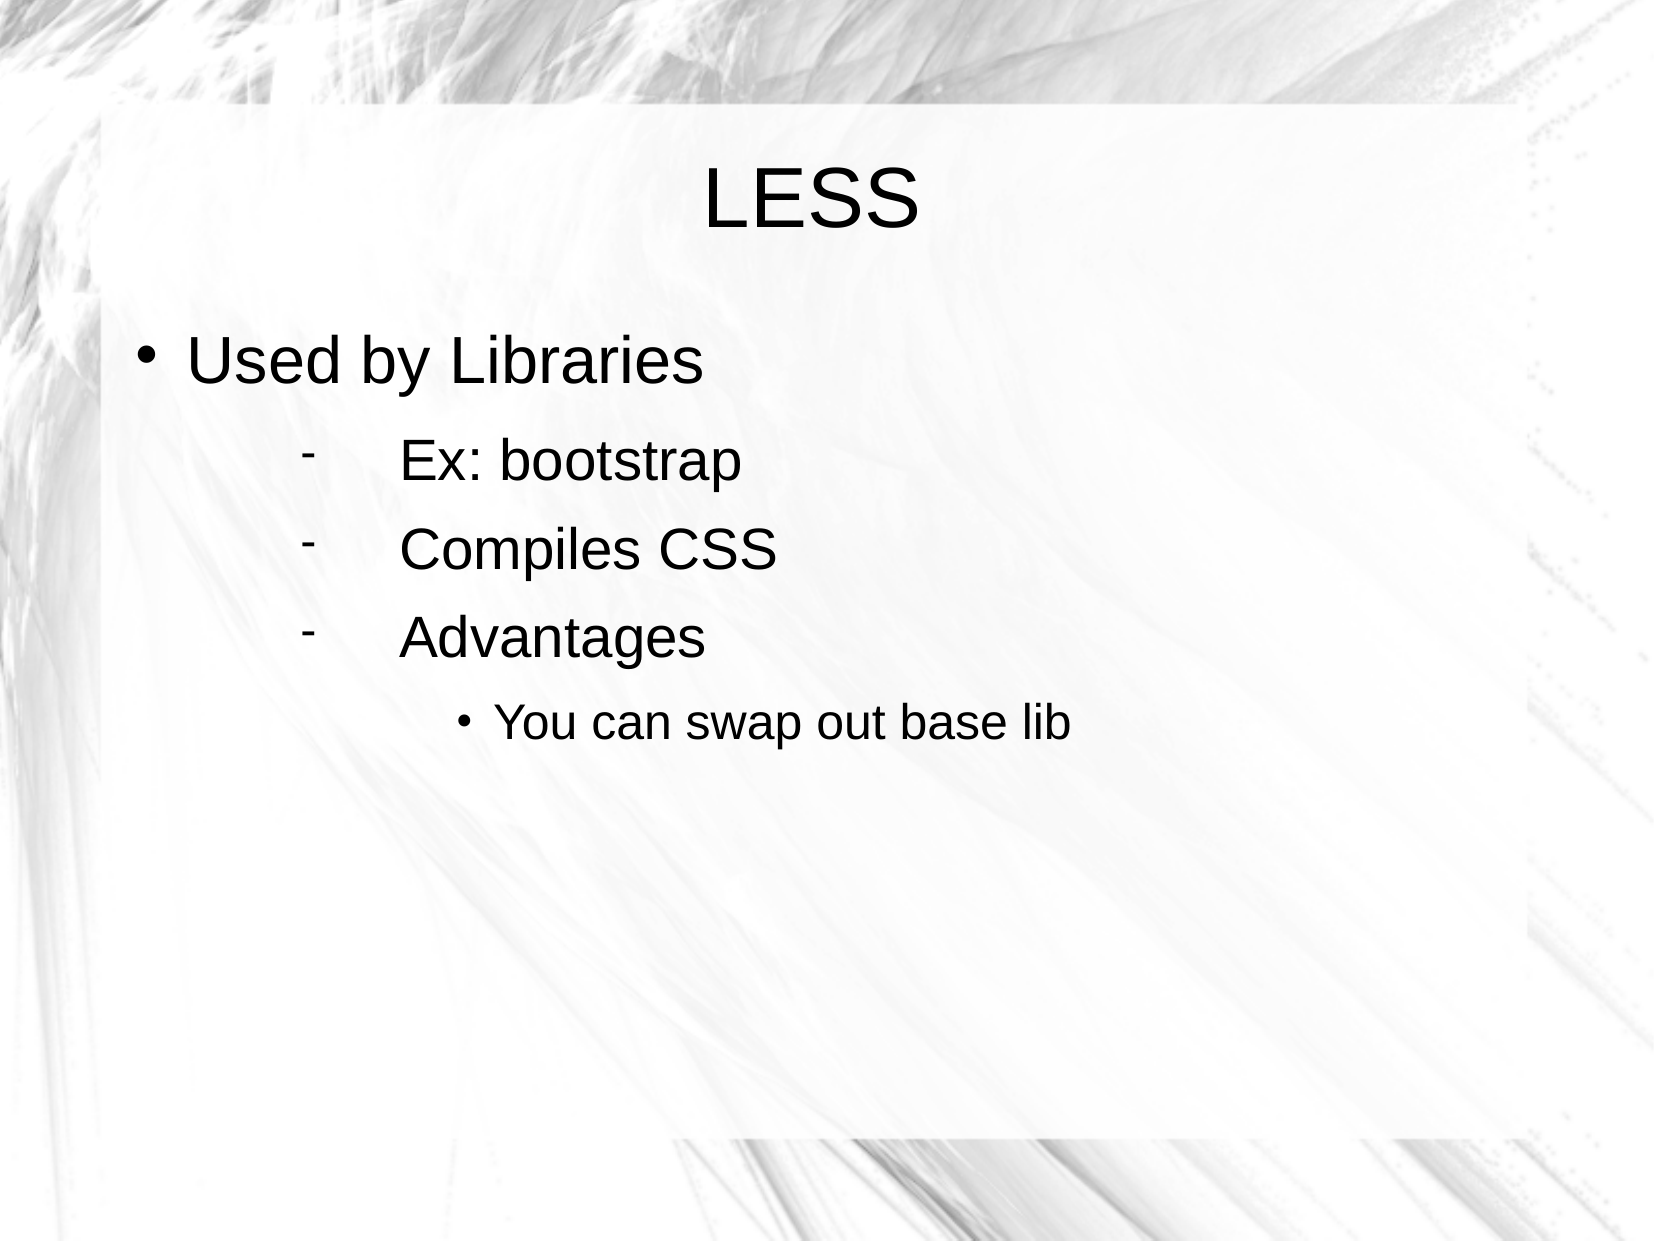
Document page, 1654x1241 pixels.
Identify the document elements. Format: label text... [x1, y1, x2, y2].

list Used by Libraries Ex: bootstrap Compiles CSS Advantages You can swap out base lib [118, 319, 1571, 946]
picture [0, 0, 1654, 1241]
title LESS [118, 112, 1506, 281]
